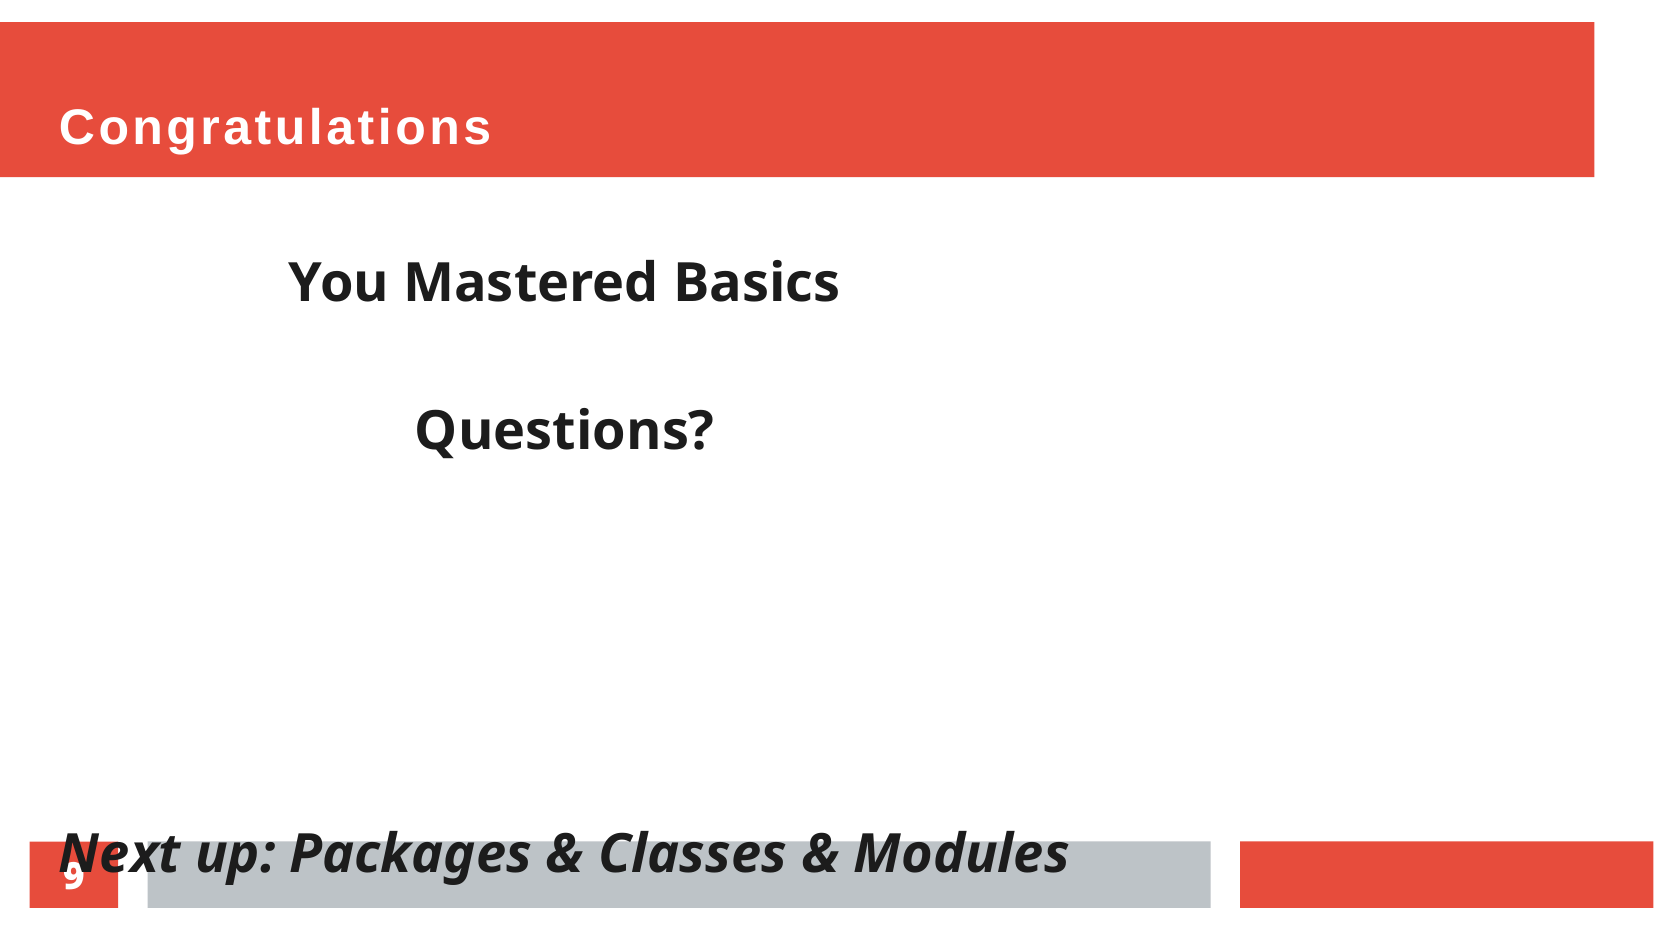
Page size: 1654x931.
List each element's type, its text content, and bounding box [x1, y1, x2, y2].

subtitle You Mastered Basics Questions? Next up: Packages & Classes & Modules [59, 243, 1565, 820]
title Congratulations [59, 44, 1595, 156]
